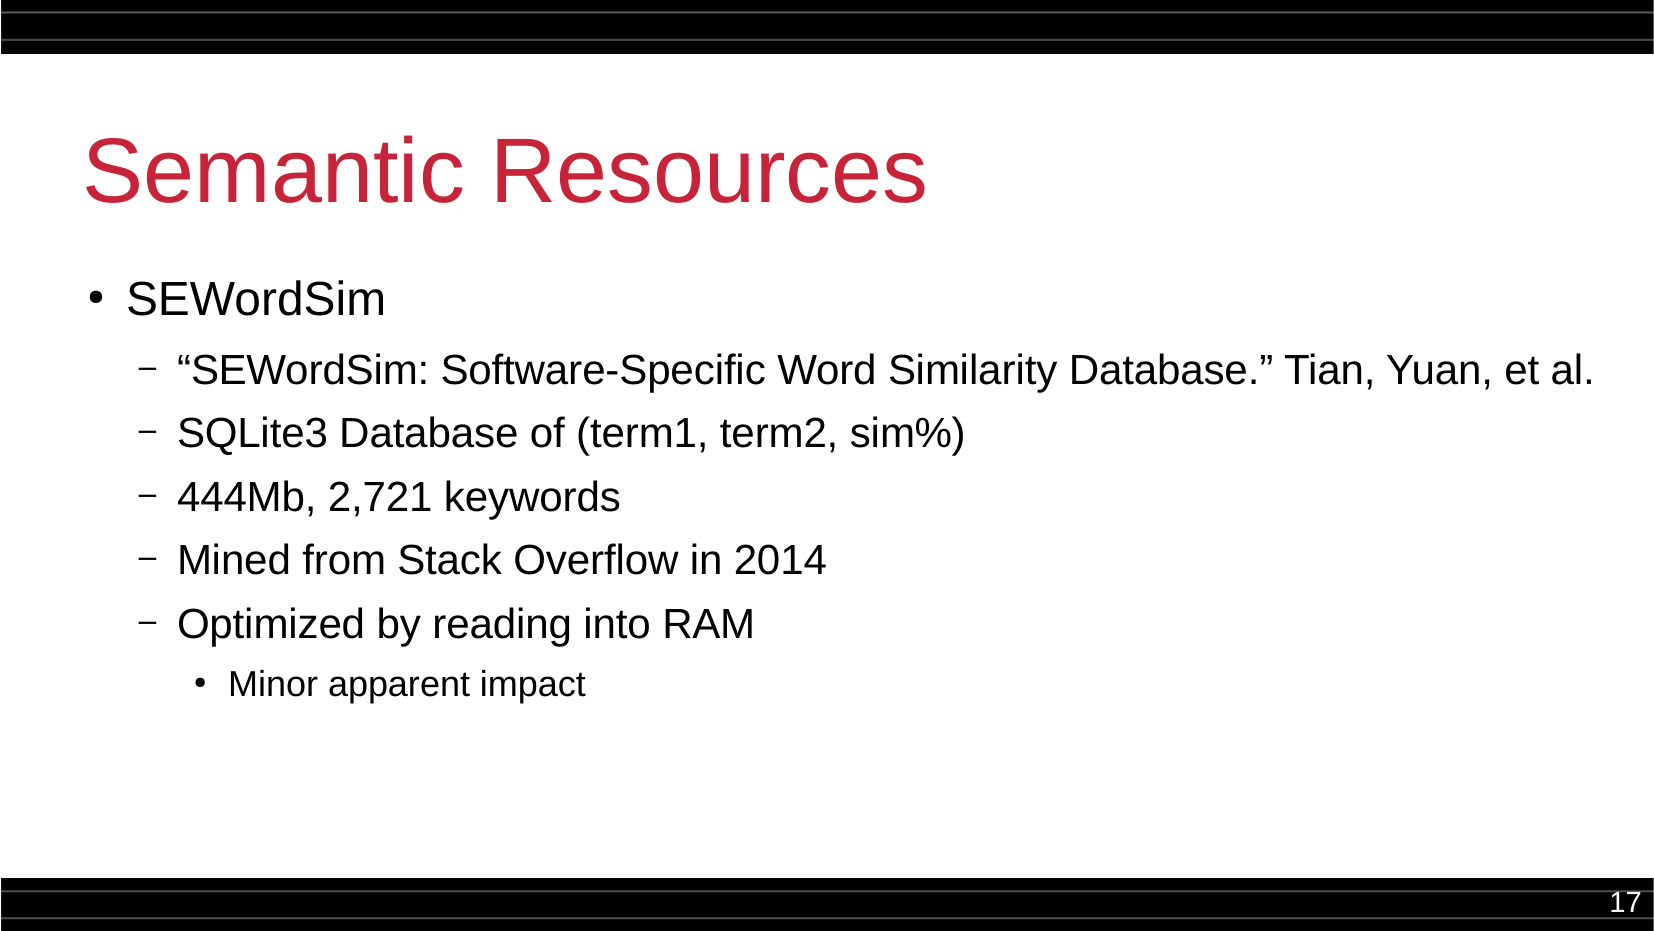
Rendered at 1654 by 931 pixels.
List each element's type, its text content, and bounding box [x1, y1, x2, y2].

title Semantic Resources [82, 92, 1571, 249]
picture [1, 878, 1654, 931]
picture [1, 0, 1654, 54]
list SEWordSim “SEWordSim: Software-Specific Word Similarity Database.” Tian, Yuan, et al. SQLite3 Database of (term1, term2, sim%) 444Mb, 2,721 keywords Mined from Stack Overflow in 2014 Optimized by reading into RAM Minor apparent impact [75, 271, 1606, 758]
